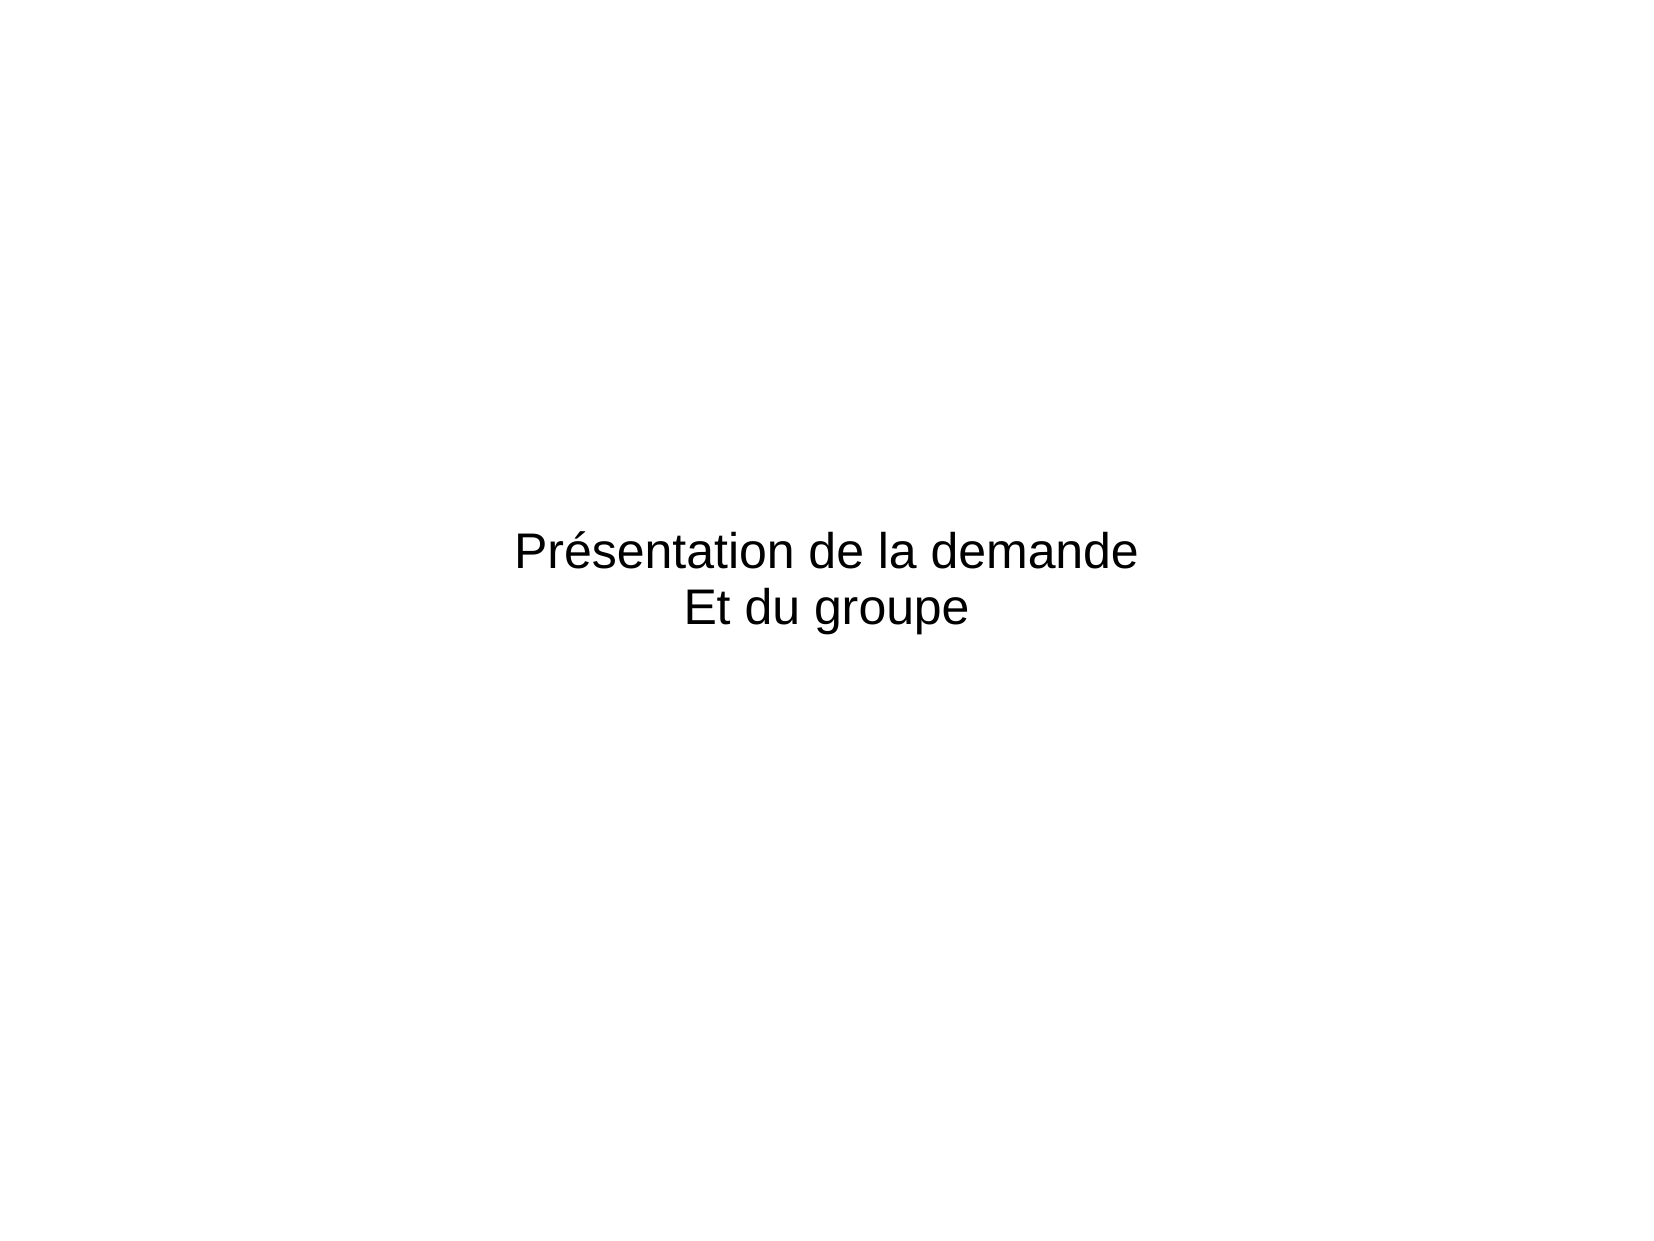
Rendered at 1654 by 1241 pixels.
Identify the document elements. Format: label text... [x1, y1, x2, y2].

subtitle Présentation de la demande Et du groupe [82, 49, 1571, 1109]
